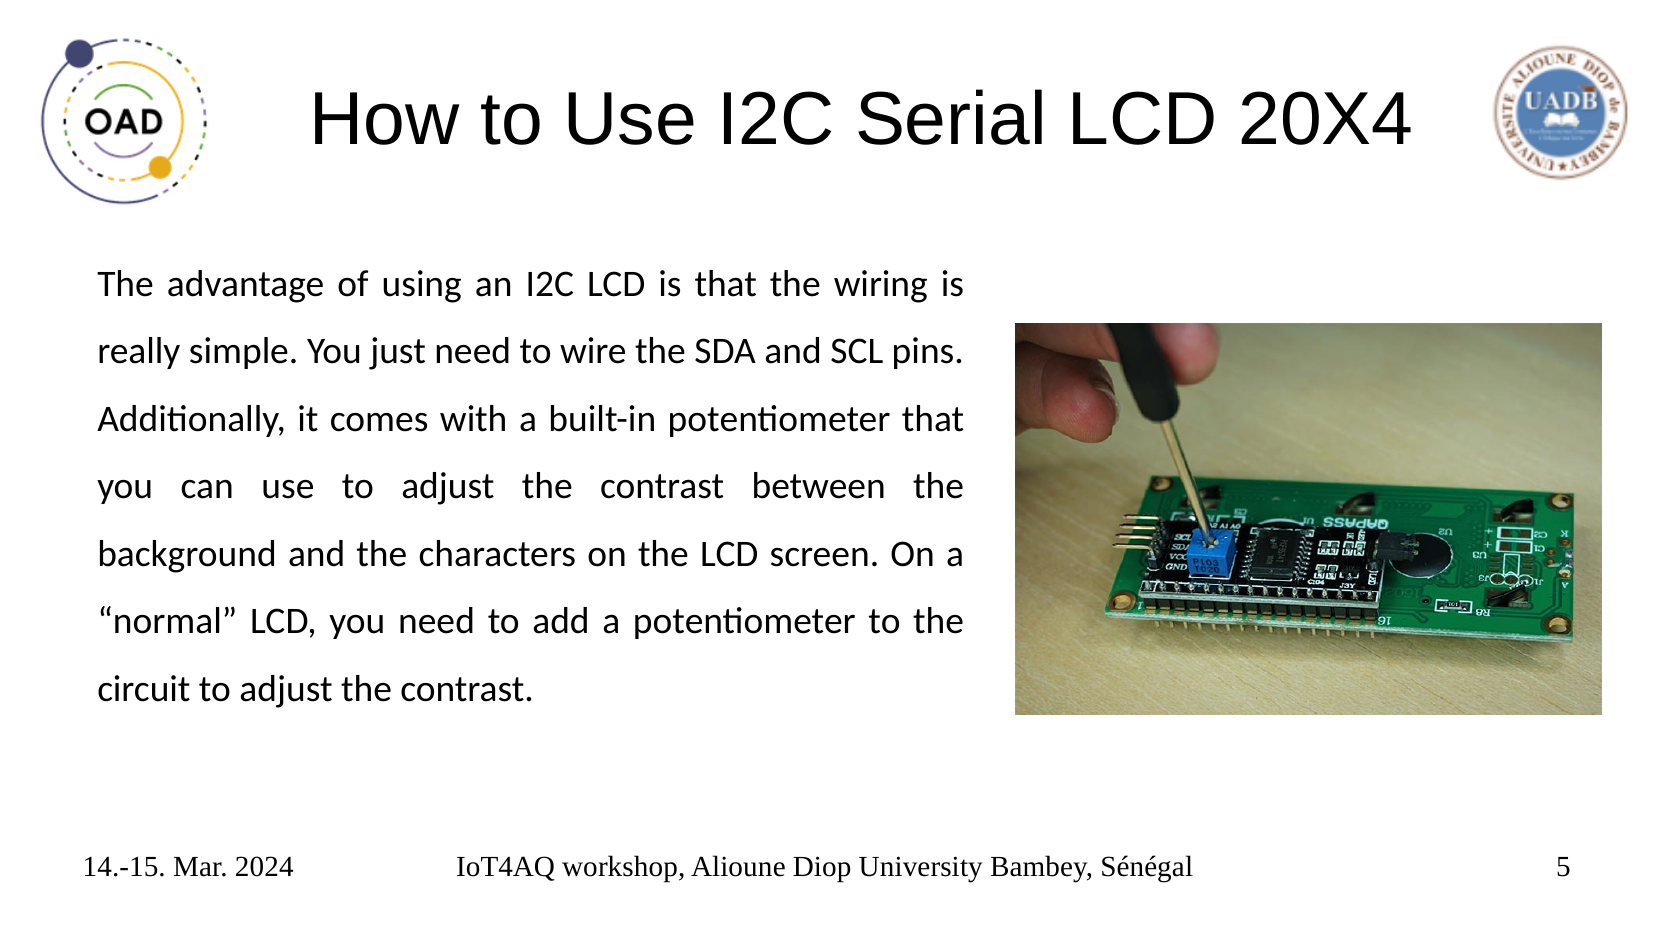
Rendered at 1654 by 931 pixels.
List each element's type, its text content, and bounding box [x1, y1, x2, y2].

picture [1015, 323, 1602, 715]
picture [1482, 37, 1641, 188]
slide_number 14.-15. Mar. 2024 [82, 847, 338, 912]
footer IoT4AQ workshop, Alioune Diop University Bambey, Sénégal [338, 847, 1312, 912]
slide_number <number> [1312, 847, 1571, 912]
text_box How to Use I2C Serial LCD 20X4 [278, 37, 1446, 193]
text_box The advantage of using an I2C LCD is that the wiring is really simple. You just need to wire the SDA and SCL pins. Additionally, it comes with a built-in potentiometer that you can use to adjust the contrast between the background and the characters on the LCD screen. On a “normal” LCD, you need to add a potentiometer to the circuit to adjust the contrast. [82, 228, 981, 717]
picture [0, 24, 242, 225]
